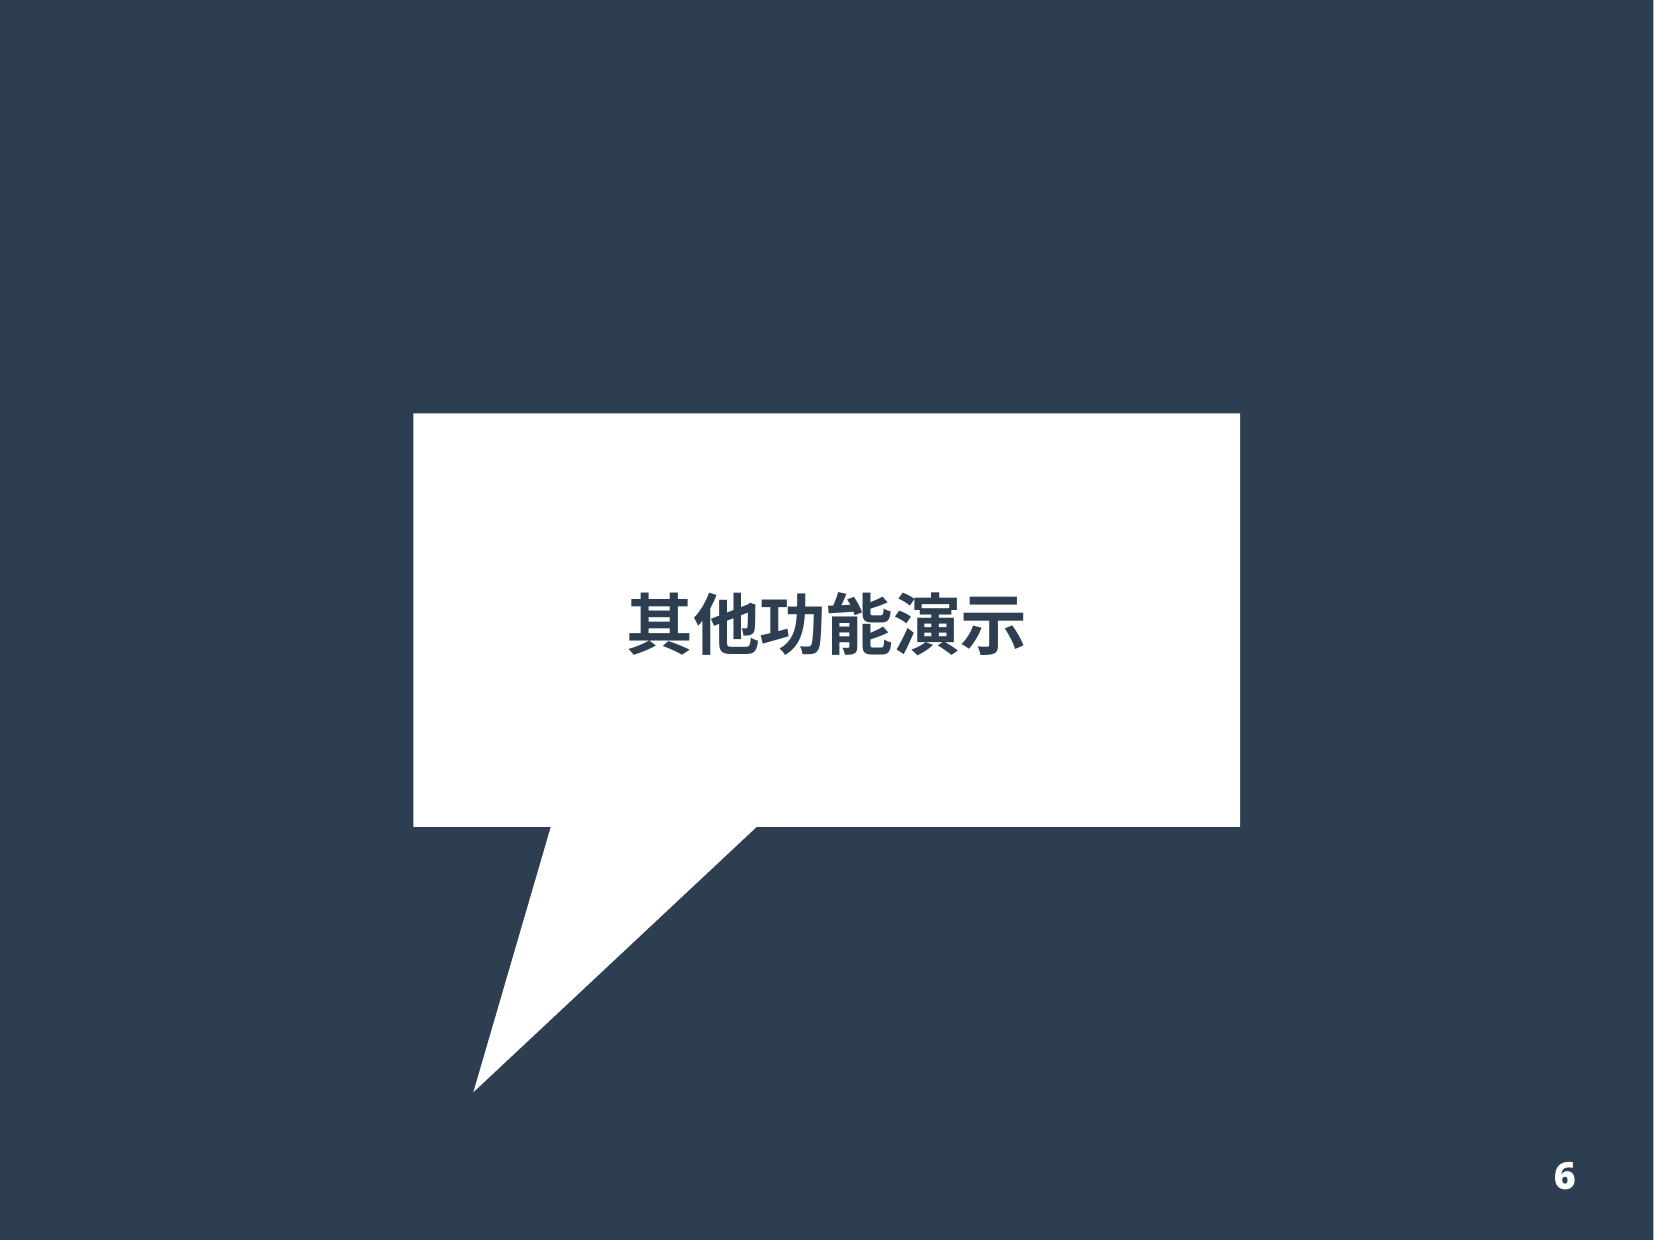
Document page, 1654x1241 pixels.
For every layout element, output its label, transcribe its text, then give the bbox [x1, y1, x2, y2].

title 其他功能演示 [442, 442, 1211, 798]
